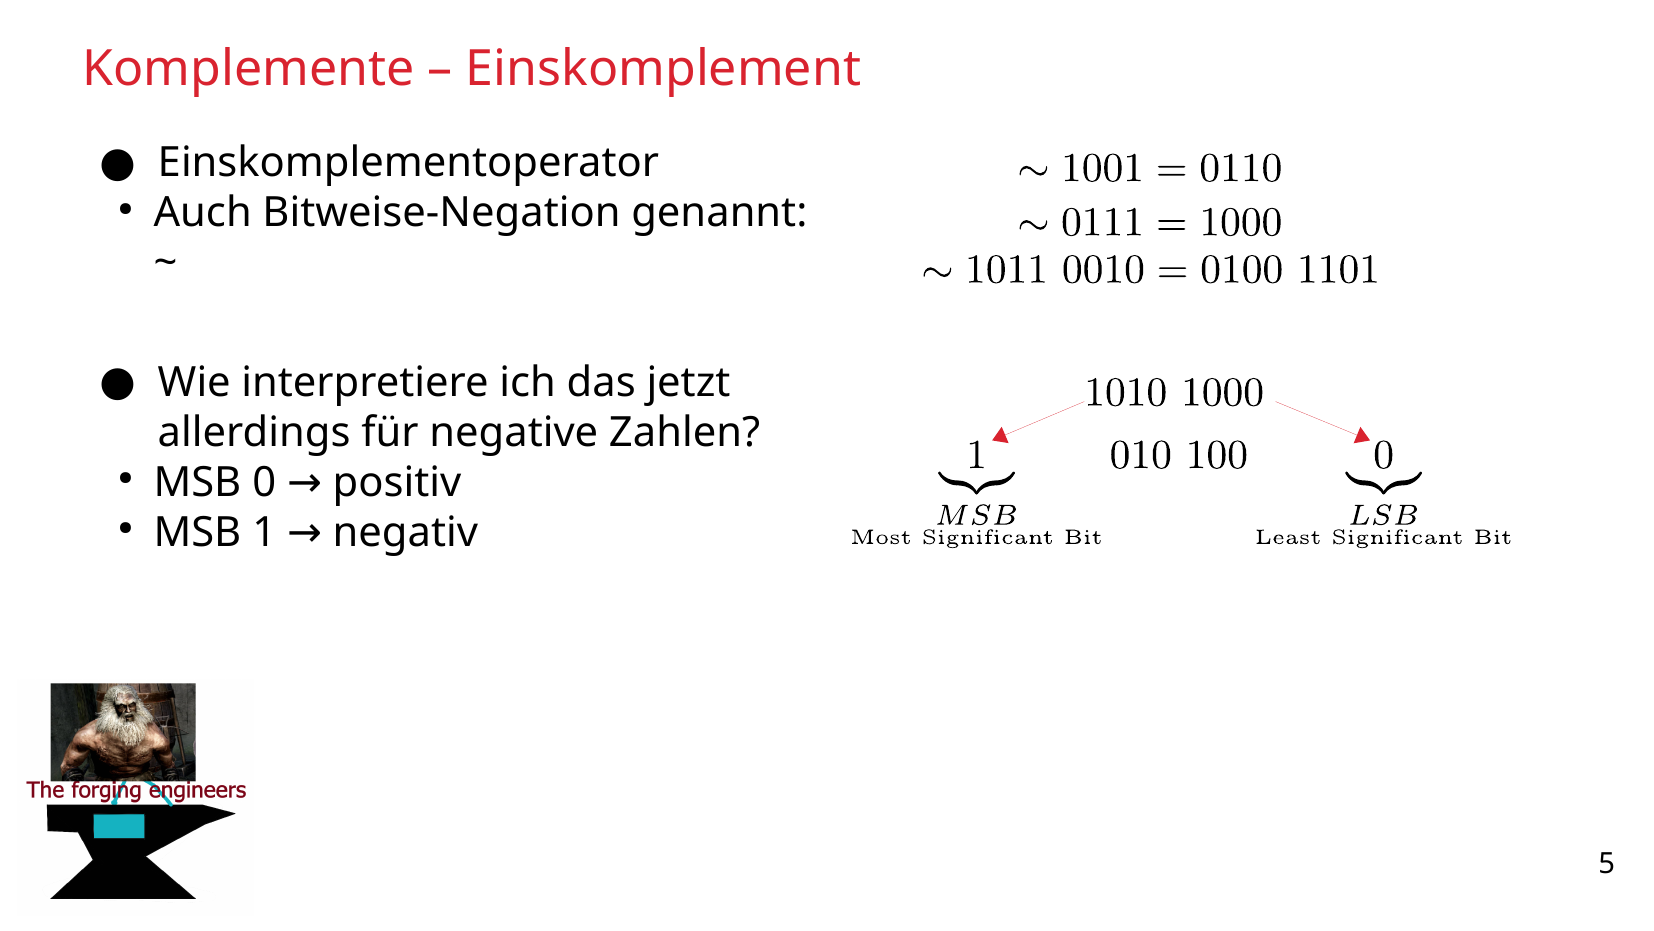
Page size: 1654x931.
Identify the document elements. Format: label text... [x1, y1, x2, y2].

picture [921, 255, 1377, 284]
picture [1084, 377, 1263, 407]
picture [1017, 153, 1281, 183]
picture [1017, 207, 1281, 237]
picture [850, 440, 1511, 549]
title Komplemente – Einskomplement [82, 37, 1571, 95]
picture [17, 679, 254, 916]
text_box Wie interpretiere ich das jetzt allerdings für negative Zahlen? MSB 0 → positiv MSB 1 → negativ [82, 354, 827, 556]
subtitle Einskomplementoperator Auch Bitweise-Negation genannt: ~ [82, 134, 827, 249]
